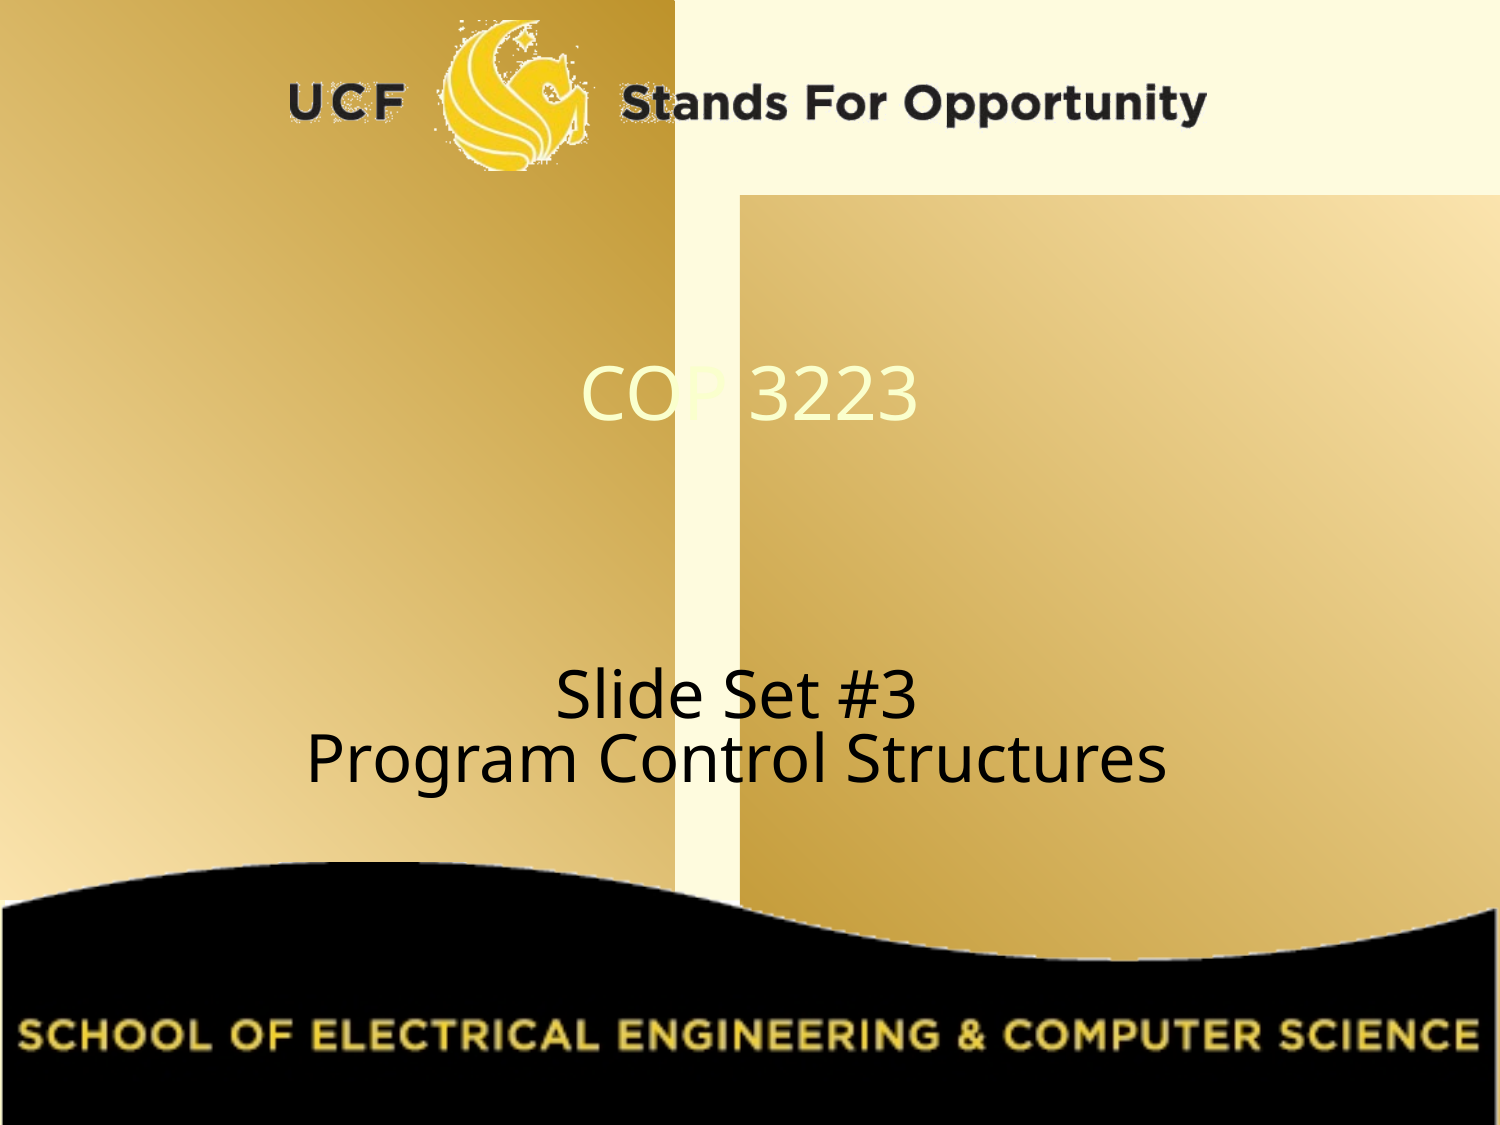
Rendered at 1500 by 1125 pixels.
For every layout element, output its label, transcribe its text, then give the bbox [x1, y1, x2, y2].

text_box Slide Set #3 Program Control Structures [62, 612, 1413, 850]
picture [0, 862, 1500, 1125]
text_box COP 3223 [112, 224, 1388, 466]
picture [290, 20, 1207, 171]
